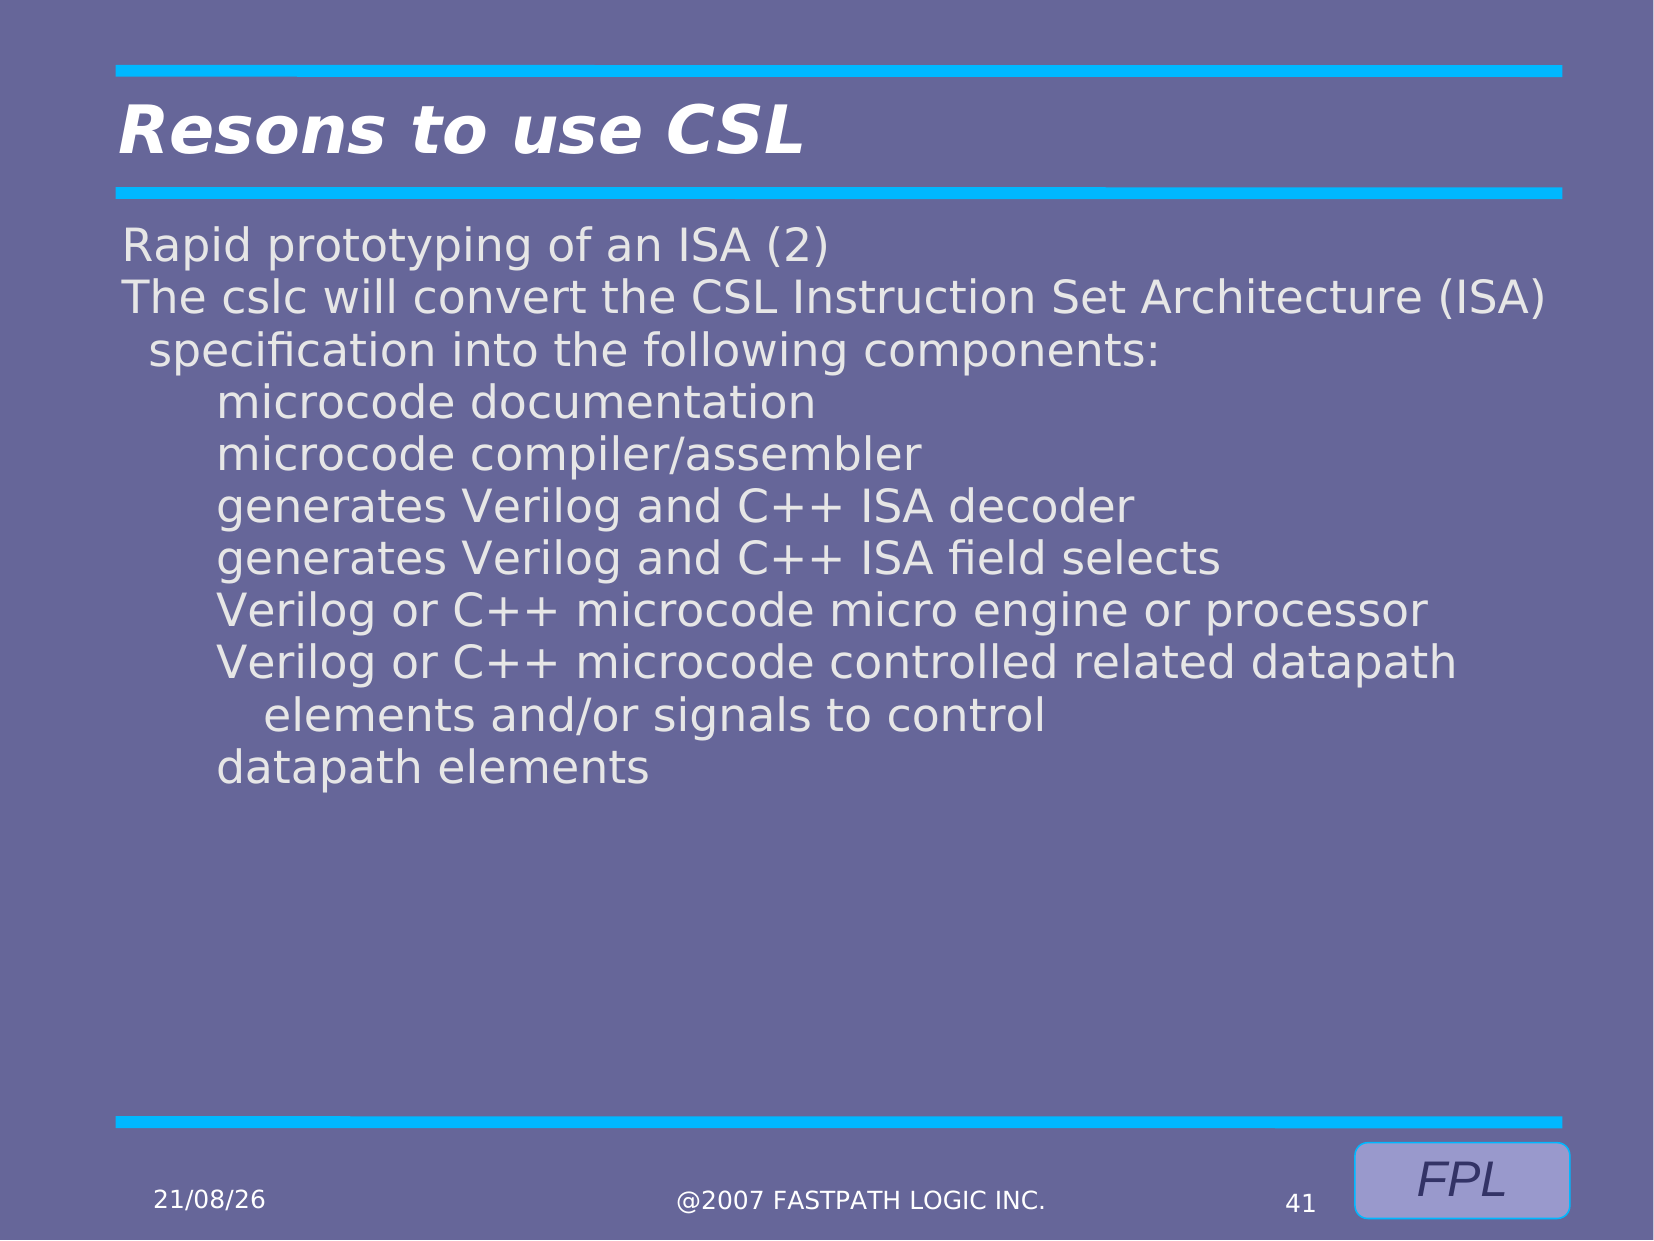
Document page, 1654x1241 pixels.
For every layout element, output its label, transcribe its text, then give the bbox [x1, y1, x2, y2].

title Resons to use CSL [118, 41, 1531, 220]
list Rapid prototyping of an ISA (2)‏ The cslc will convert the CSL Instruction Set Architecture (ISA) specification into the following components: microcode documentation microcode compiler/assembler generates Verilog and C++ ISA decoder generates Verilog and C++ ISA field selects Verilog or C++ microcode micro engine or processor Verilog or C++ microcode controlled related datapath elements and/or signals to control datapath elements [121, 219, 1561, 1133]
